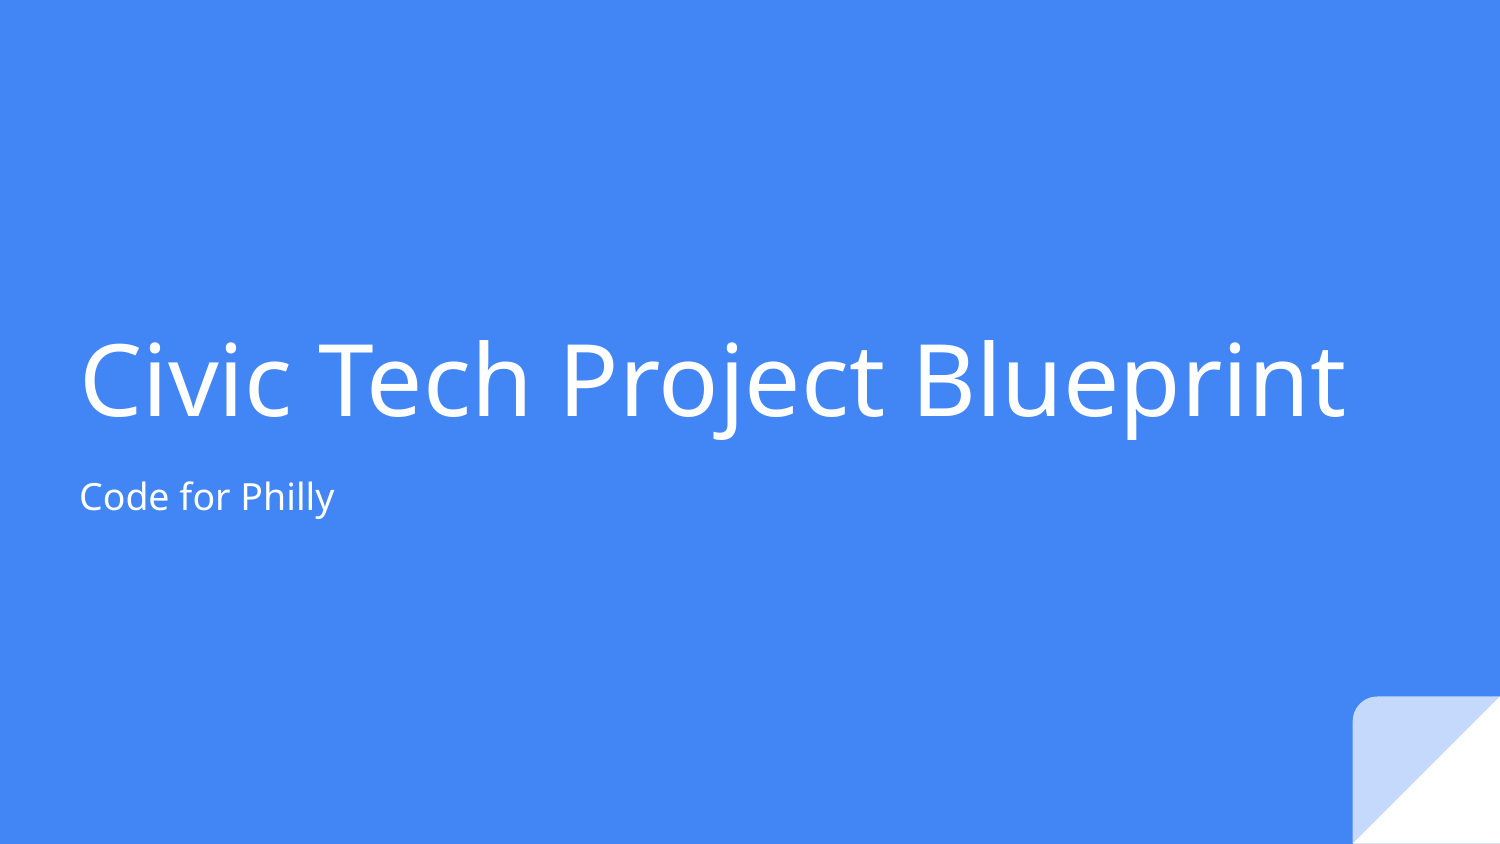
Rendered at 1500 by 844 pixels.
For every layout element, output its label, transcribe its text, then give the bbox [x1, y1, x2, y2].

subtitle Code for Philly [64, 457, 1413, 529]
title Civic Tech Project Blueprint [64, 298, 1413, 452]
